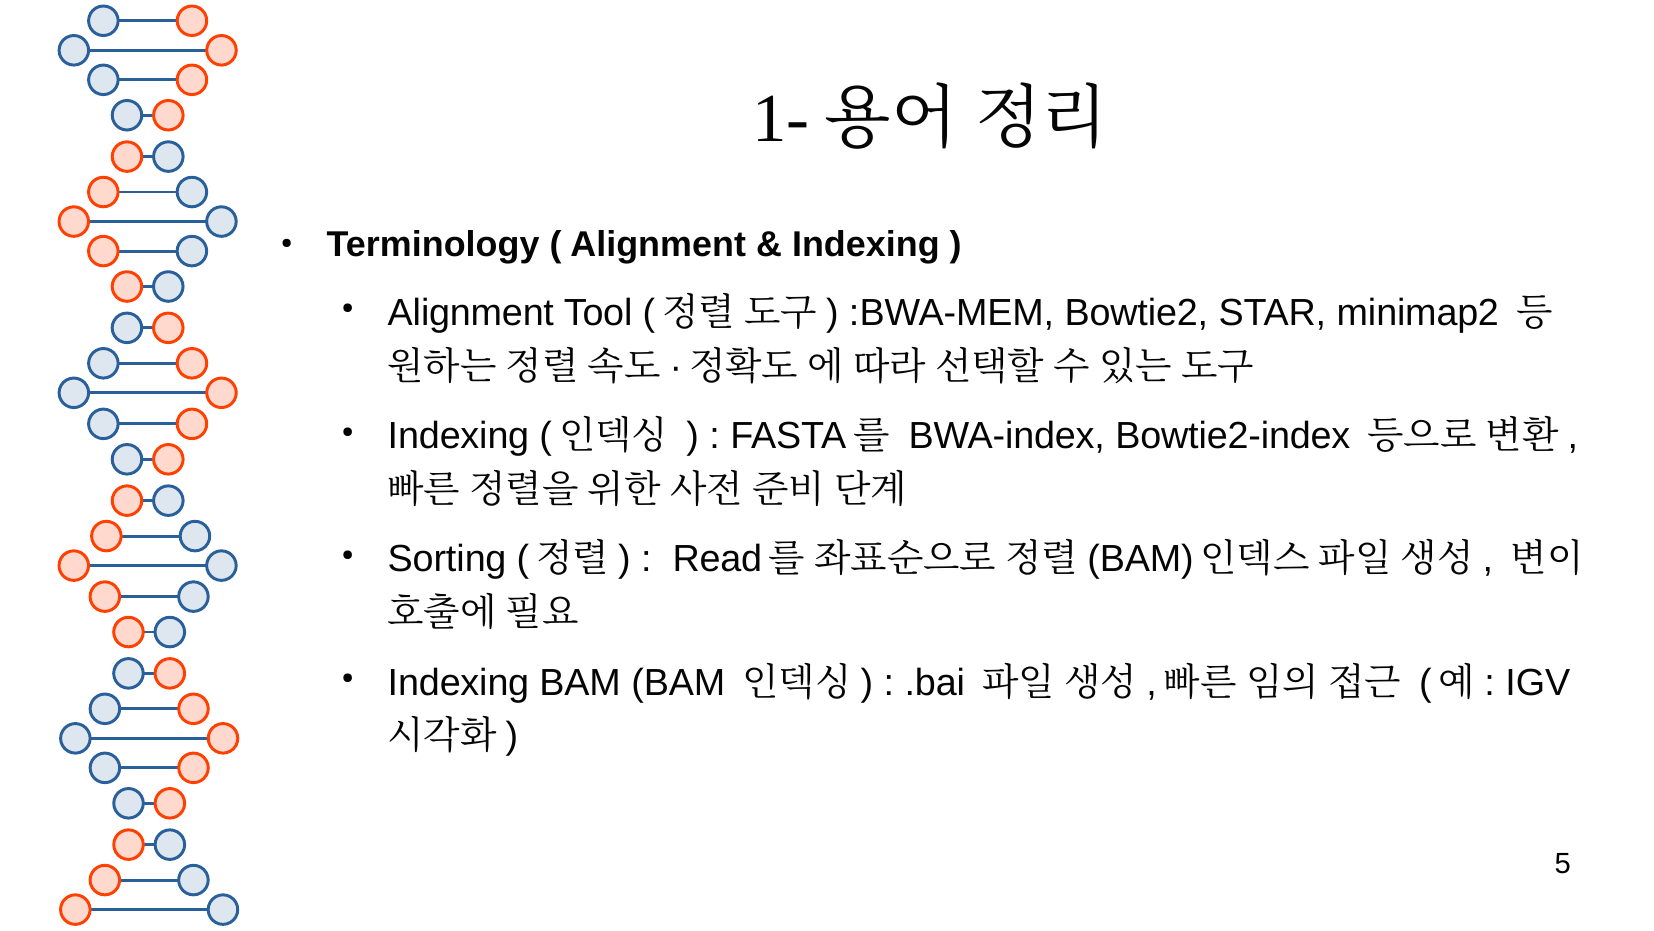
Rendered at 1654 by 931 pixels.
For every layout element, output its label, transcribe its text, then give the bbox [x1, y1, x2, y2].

title 1-용어 정리 [265, 35, 1595, 189]
list Terminology ( Alignment & Indexing ) Alignment Tool (정렬 도구) :BWA‑MEM, Bowtie2, STAR, minimap2 등 원하는 정렬 속도·정확도 에 따라 선택할 수 있는 도구 Indexing (인덱싱 ) : FASTA를 BWA‑index, Bowtie2‑index 등으로 변환, 빠른 정렬을 위한 사전 준비 단계 Sorting (정렬) : Read를 좌표순으로 정렬(BAM)인덱스 파일 생성, 변이 호출에 필요 Indexing BAM (BAM 인덱싱) : .bai 파일 생성,빠른 임의 접근 (예: IGV 시각화) [265, 224, 1595, 764]
